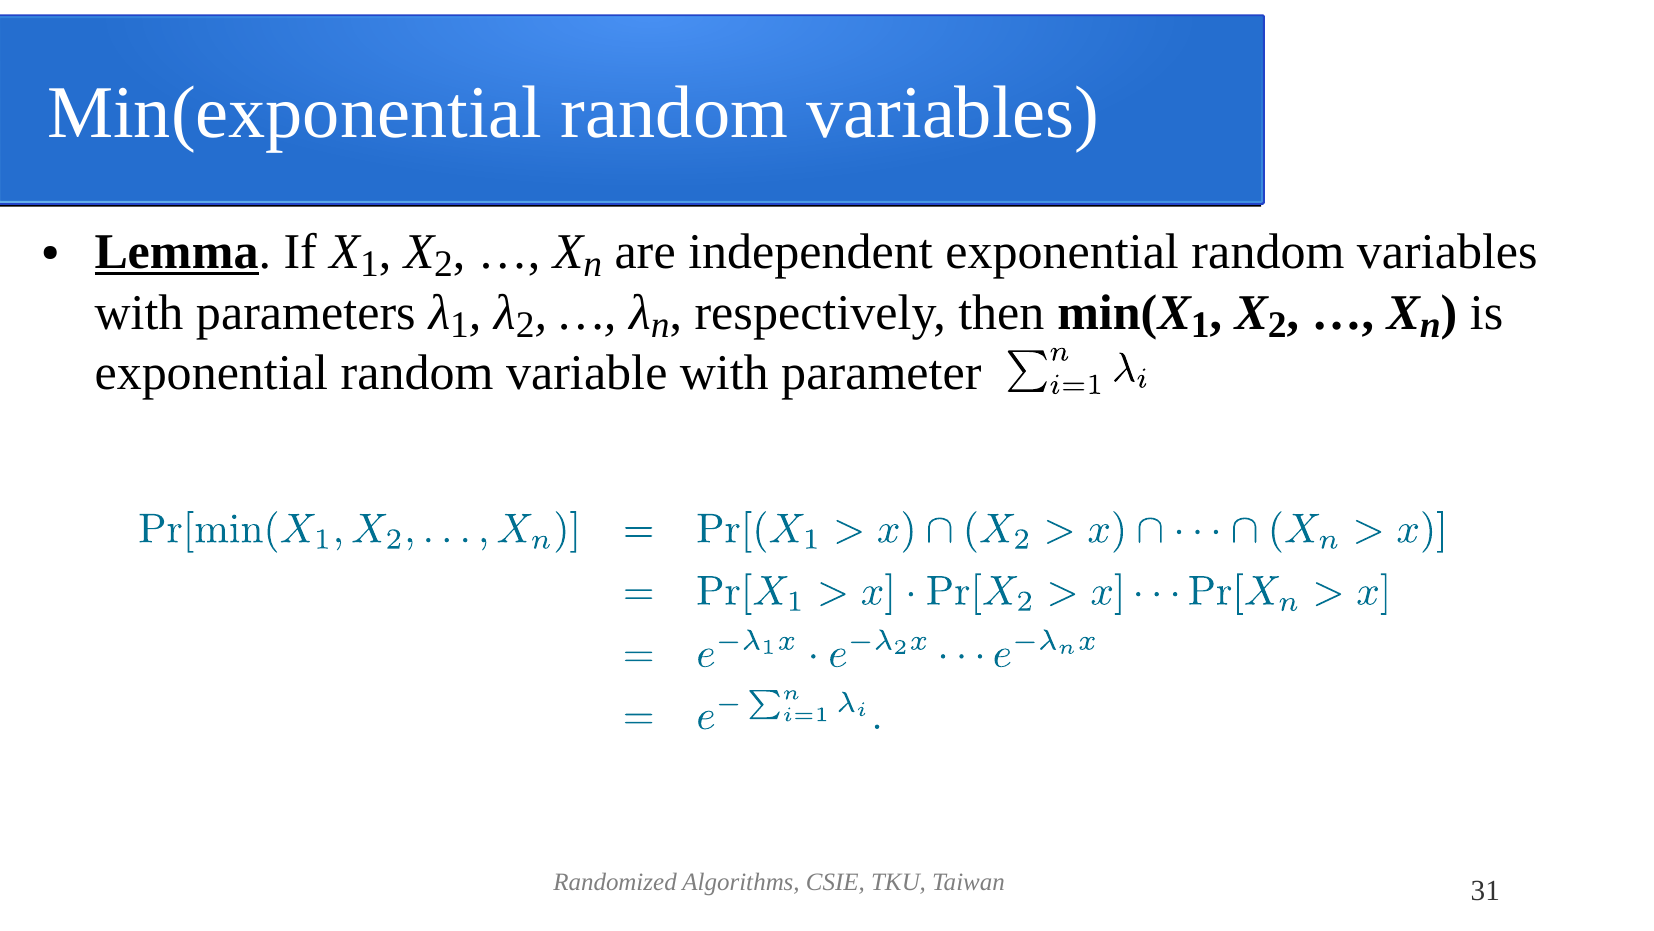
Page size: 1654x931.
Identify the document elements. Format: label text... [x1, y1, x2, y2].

picture [136, 509, 1445, 731]
title Min(exponential random variables) [47, 35, 1199, 189]
list Lemma. If X1, X2, …, Xn are independent exponential random variables with parameters λ1, λ2, …, λn, respectively, then min(X1, X2, …, Xn) is exponential random variable with parameter [23, 224, 1595, 764]
picture [1003, 346, 1148, 396]
